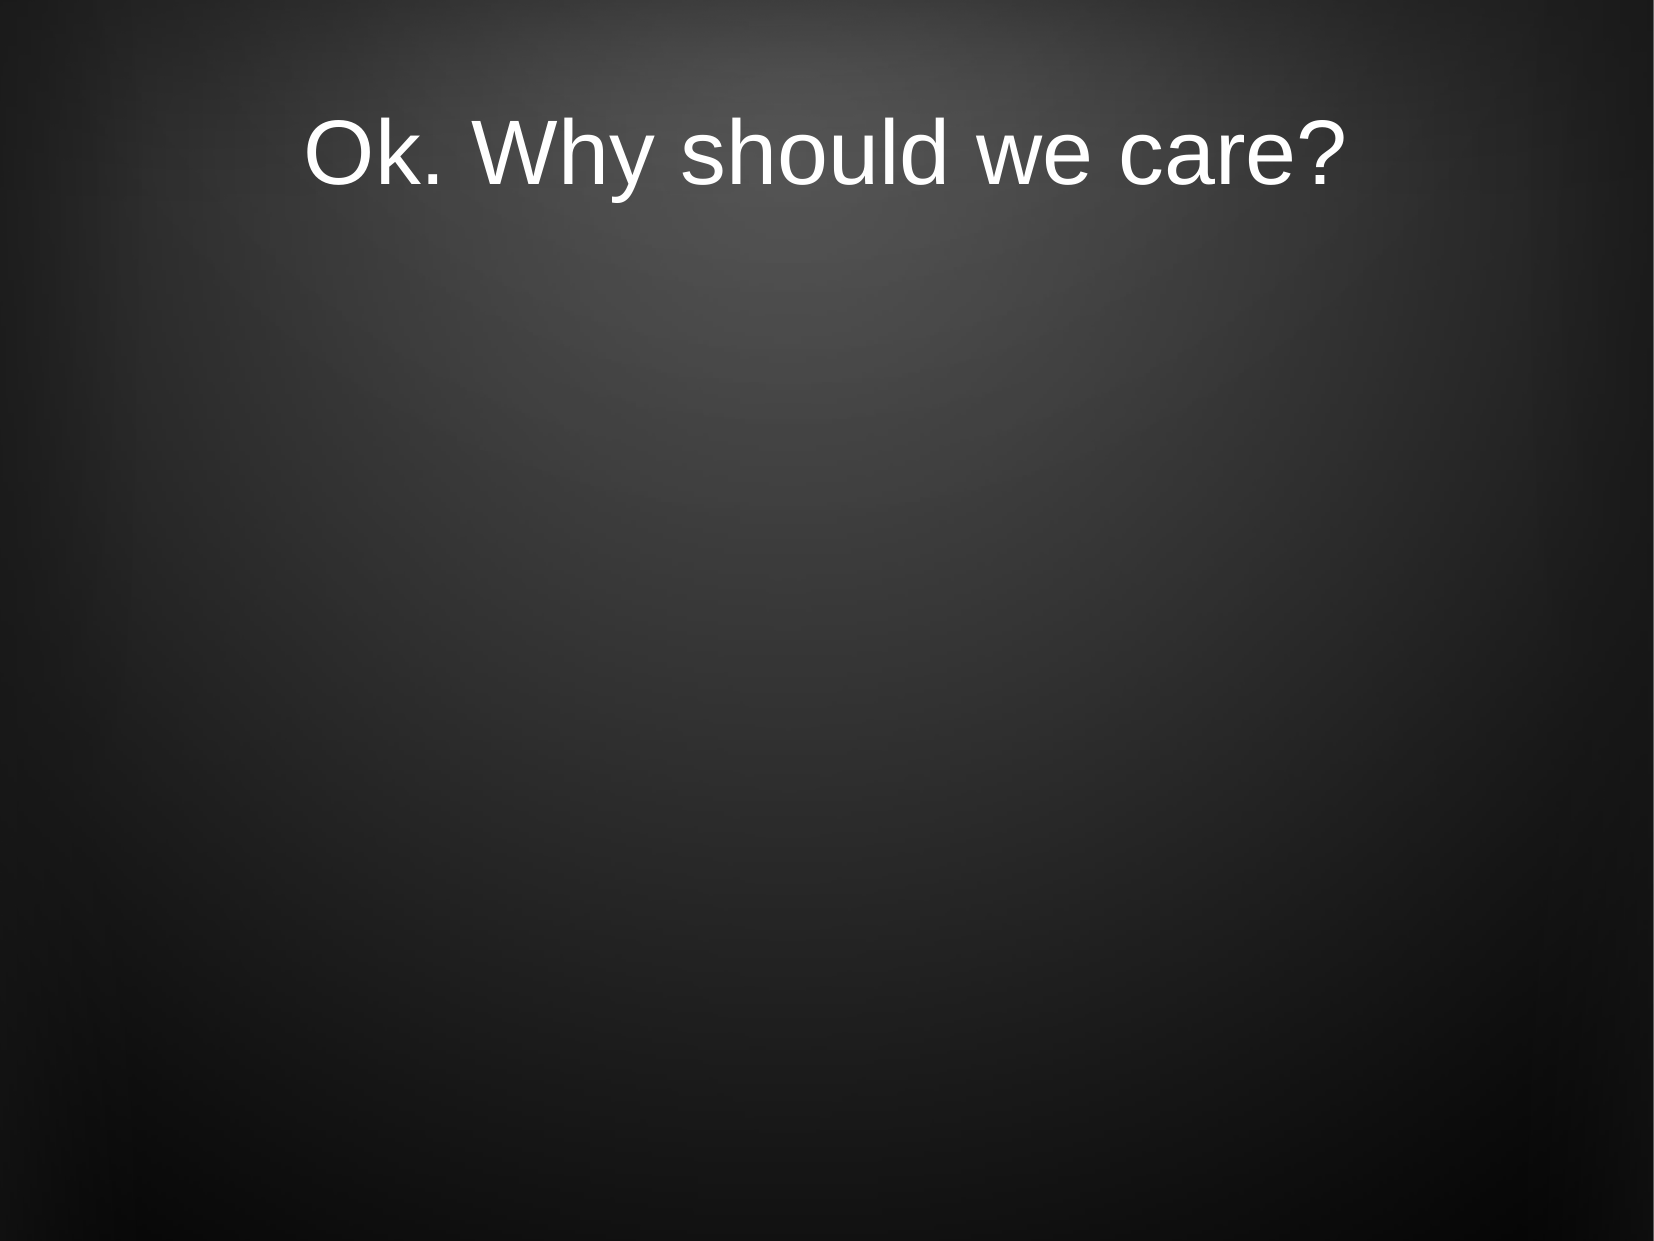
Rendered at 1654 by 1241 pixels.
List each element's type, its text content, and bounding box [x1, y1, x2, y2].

title Ok. Why should we care? [82, 49, 1571, 257]
picture [0, 0, 1654, 1241]
